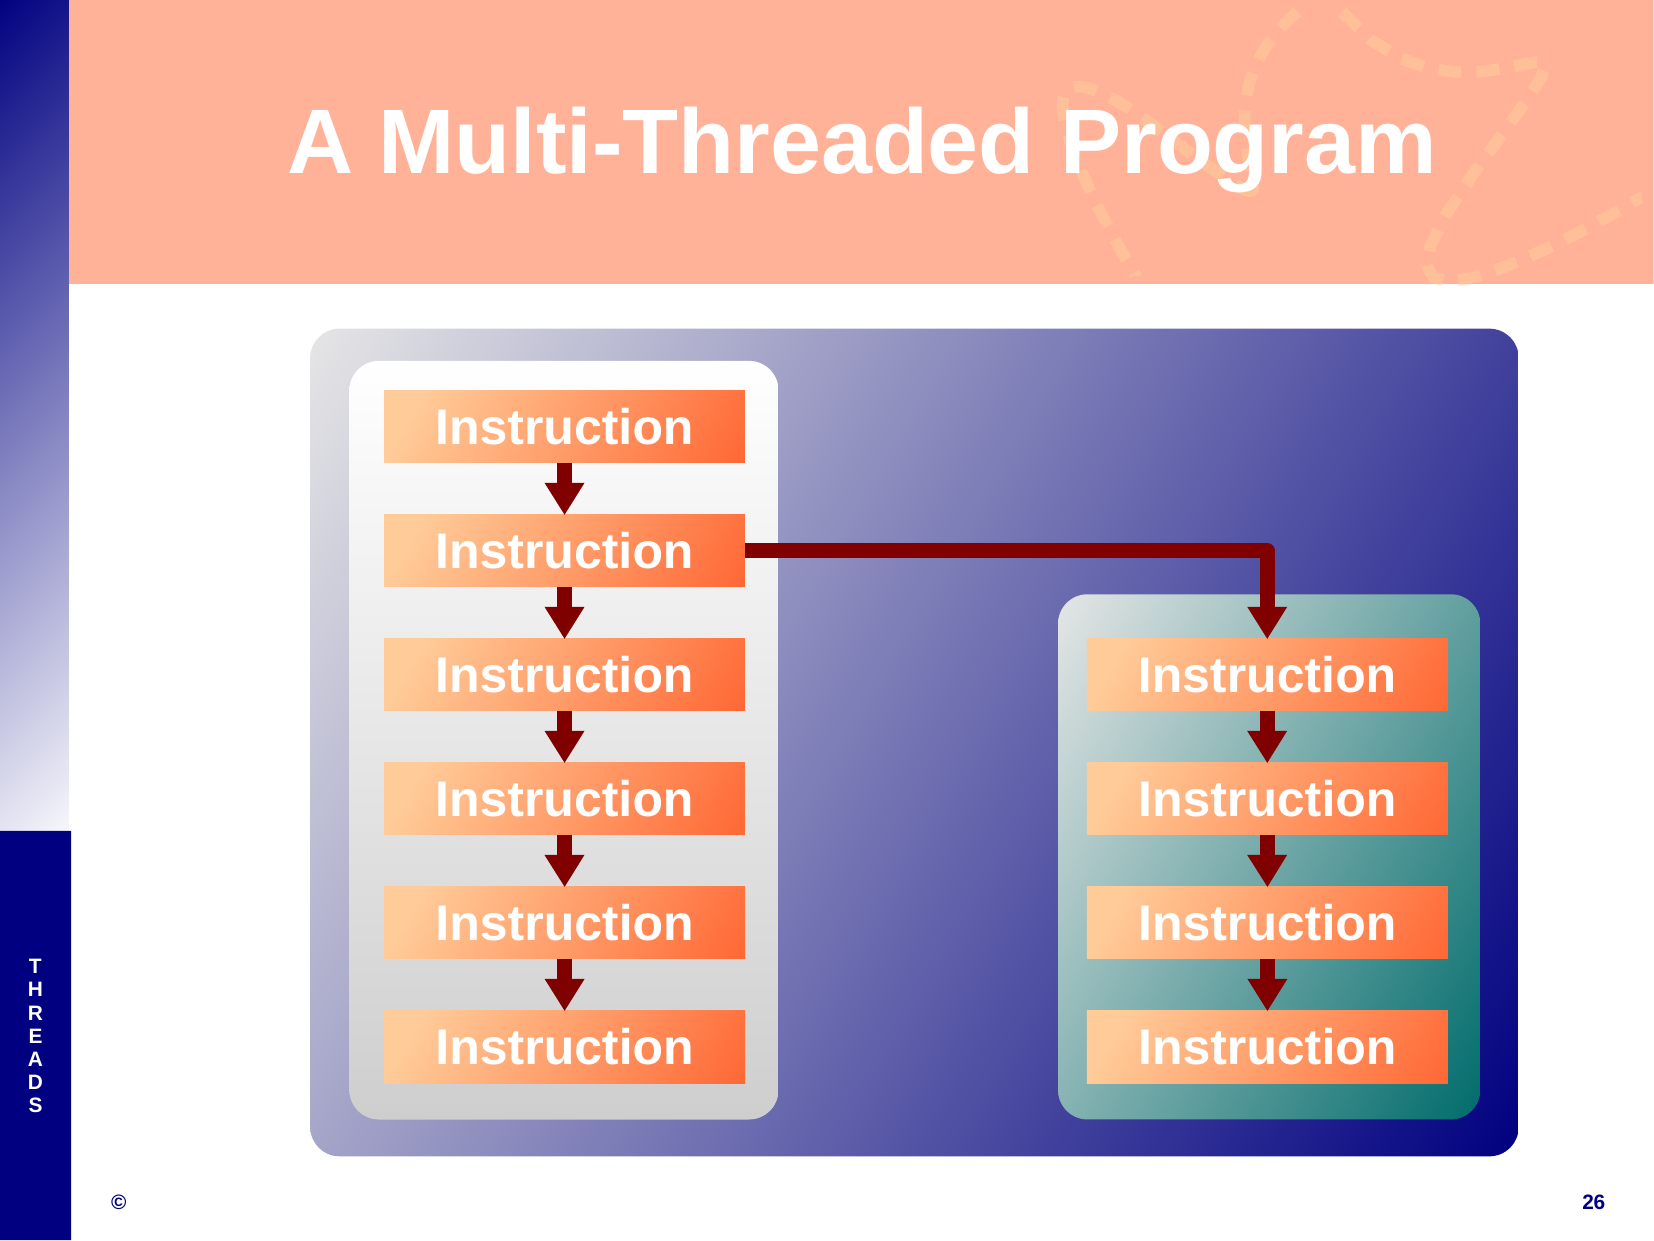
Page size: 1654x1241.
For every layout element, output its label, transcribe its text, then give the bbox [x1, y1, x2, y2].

text_box Instruction [1086, 886, 1448, 959]
text_box Instruction [384, 514, 745, 587]
text_box Instruction [1086, 1010, 1448, 1084]
text_box Instruction [384, 886, 746, 959]
text_box [310, 328, 1519, 1157]
text_box Instruction [1086, 762, 1448, 835]
text_box Instruction [384, 762, 745, 835]
text_box Instruction [384, 390, 745, 463]
text_box Instruction [1086, 638, 1448, 711]
text_box T H R E A D S [0, 831, 71, 1241]
text_box Instruction [384, 1010, 746, 1084]
title A Multi-Threaded Program [72, 37, 1654, 246]
text_box Instruction [384, 638, 745, 711]
